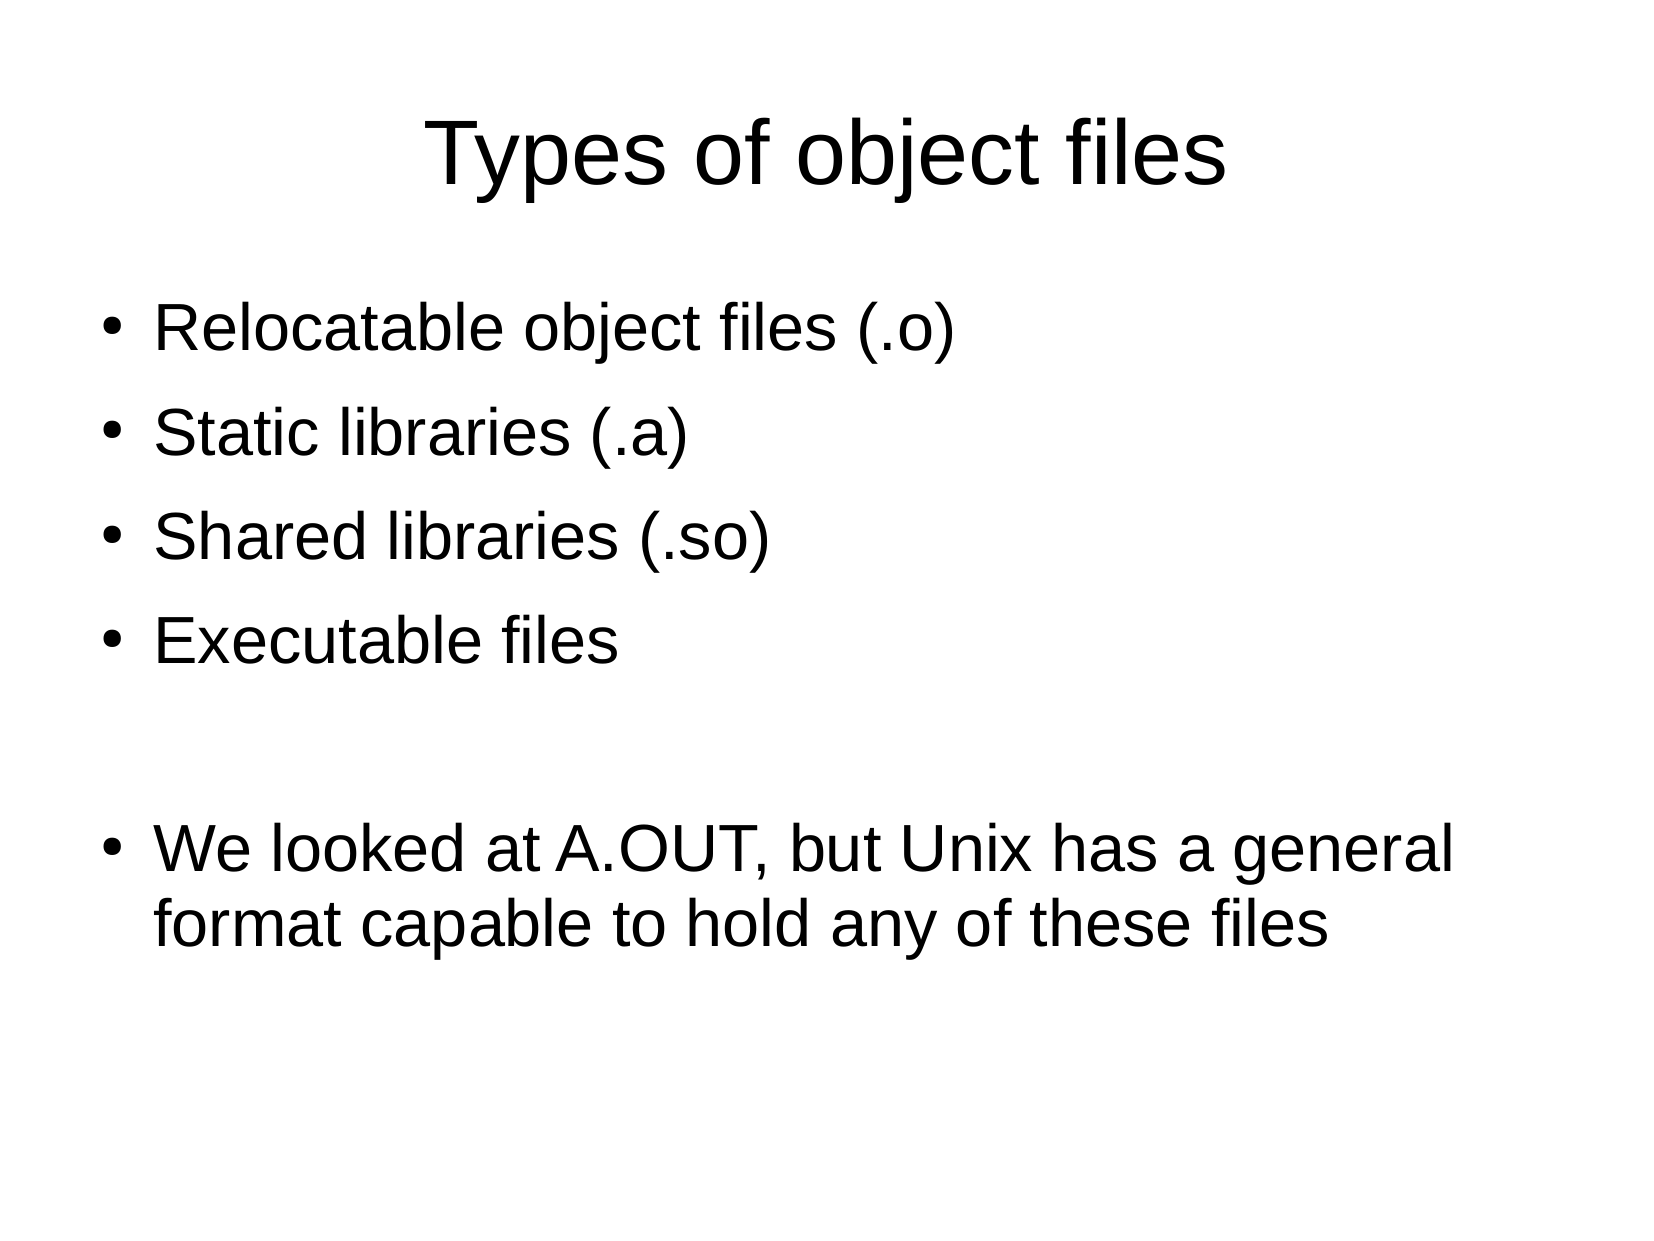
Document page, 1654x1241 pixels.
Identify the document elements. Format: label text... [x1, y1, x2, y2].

title Types of object files [82, 49, 1571, 257]
list Relocatable object files (.o) Static libraries (.a) Shared libraries (.so) Executable files We looked at A.OUT, but Unix has a general format capable to hold any of these files [82, 290, 1571, 1010]
